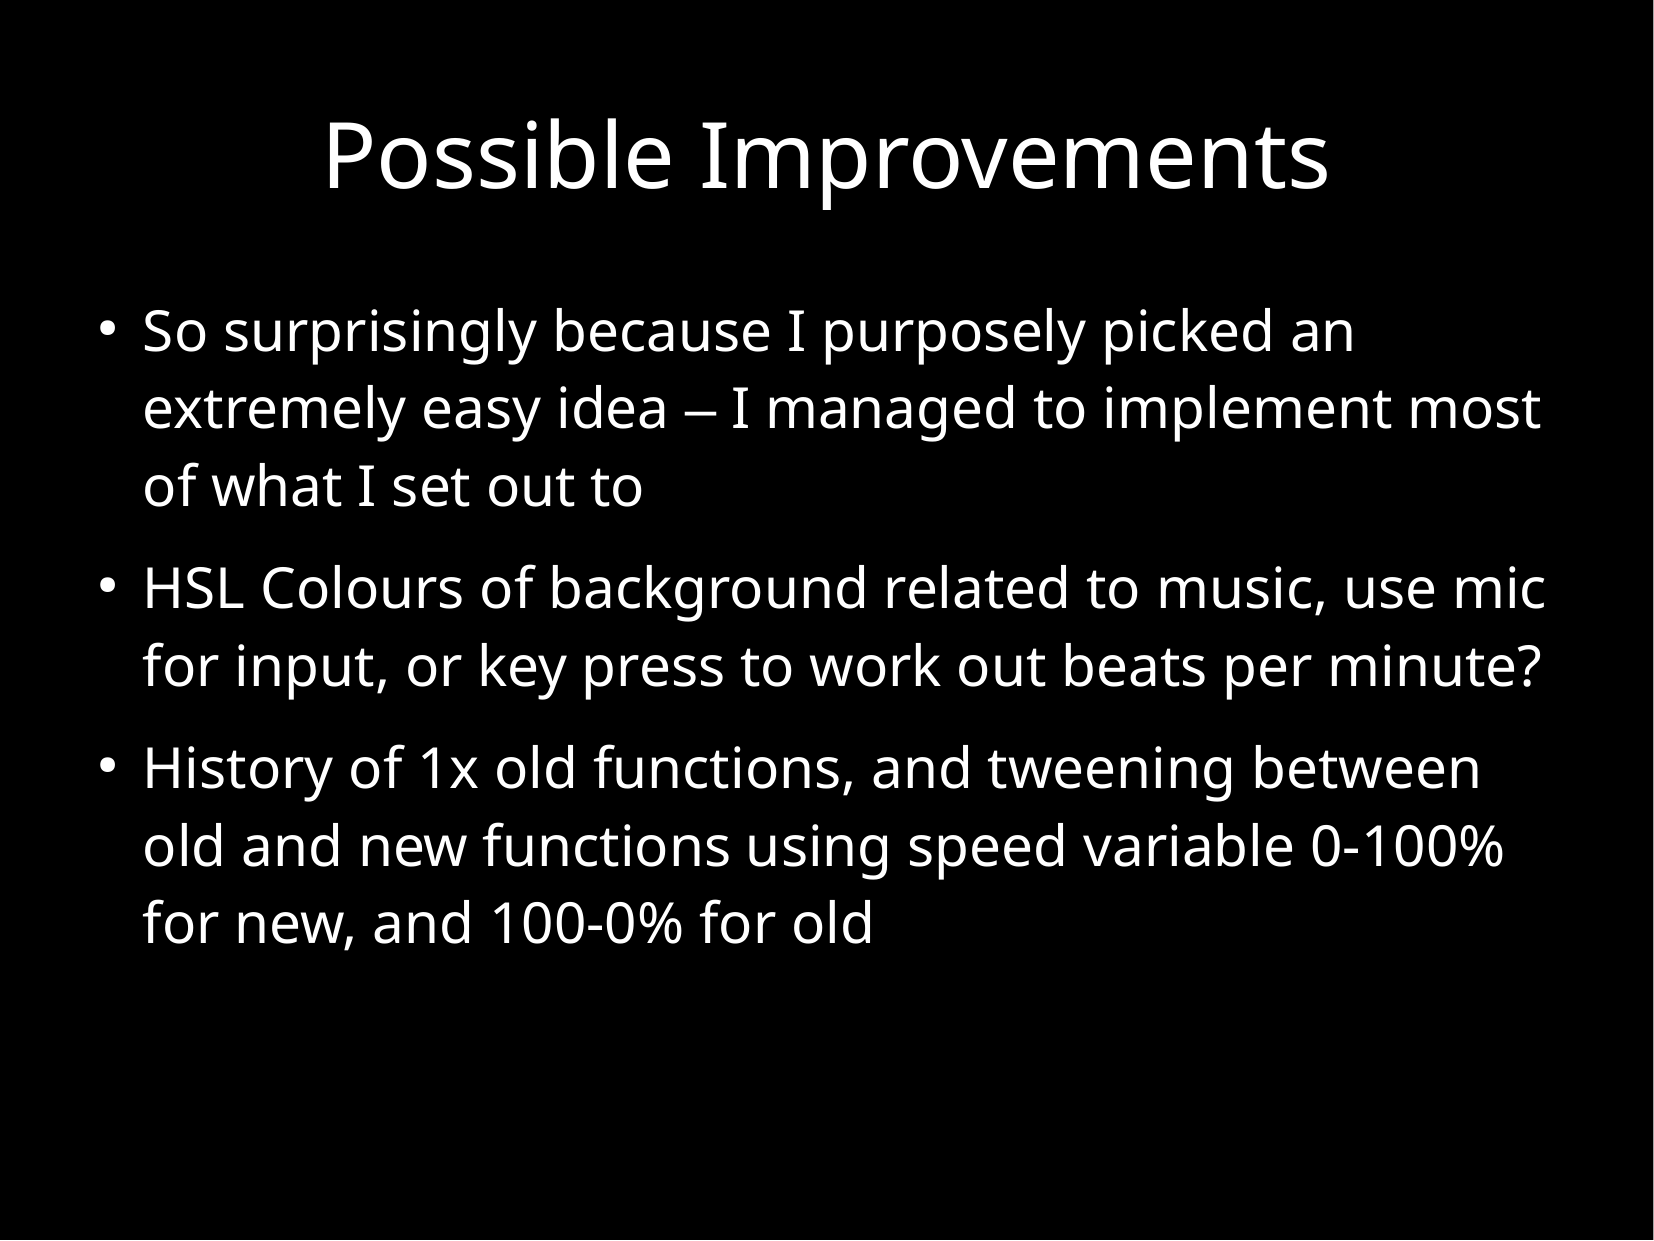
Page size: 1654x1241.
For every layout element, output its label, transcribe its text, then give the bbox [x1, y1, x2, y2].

title Possible Improvements [82, 49, 1571, 257]
list So surprisingly because I purposely picked an extremely easy idea – I managed to implement most of what I set out to HSL Colours of background related to music, use mic for input, or key press to work out beats per minute? History of 1x old functions, and tweening between old and new functions using speed variable 0-100% for new, and 100-0% for old [82, 290, 1571, 1010]
